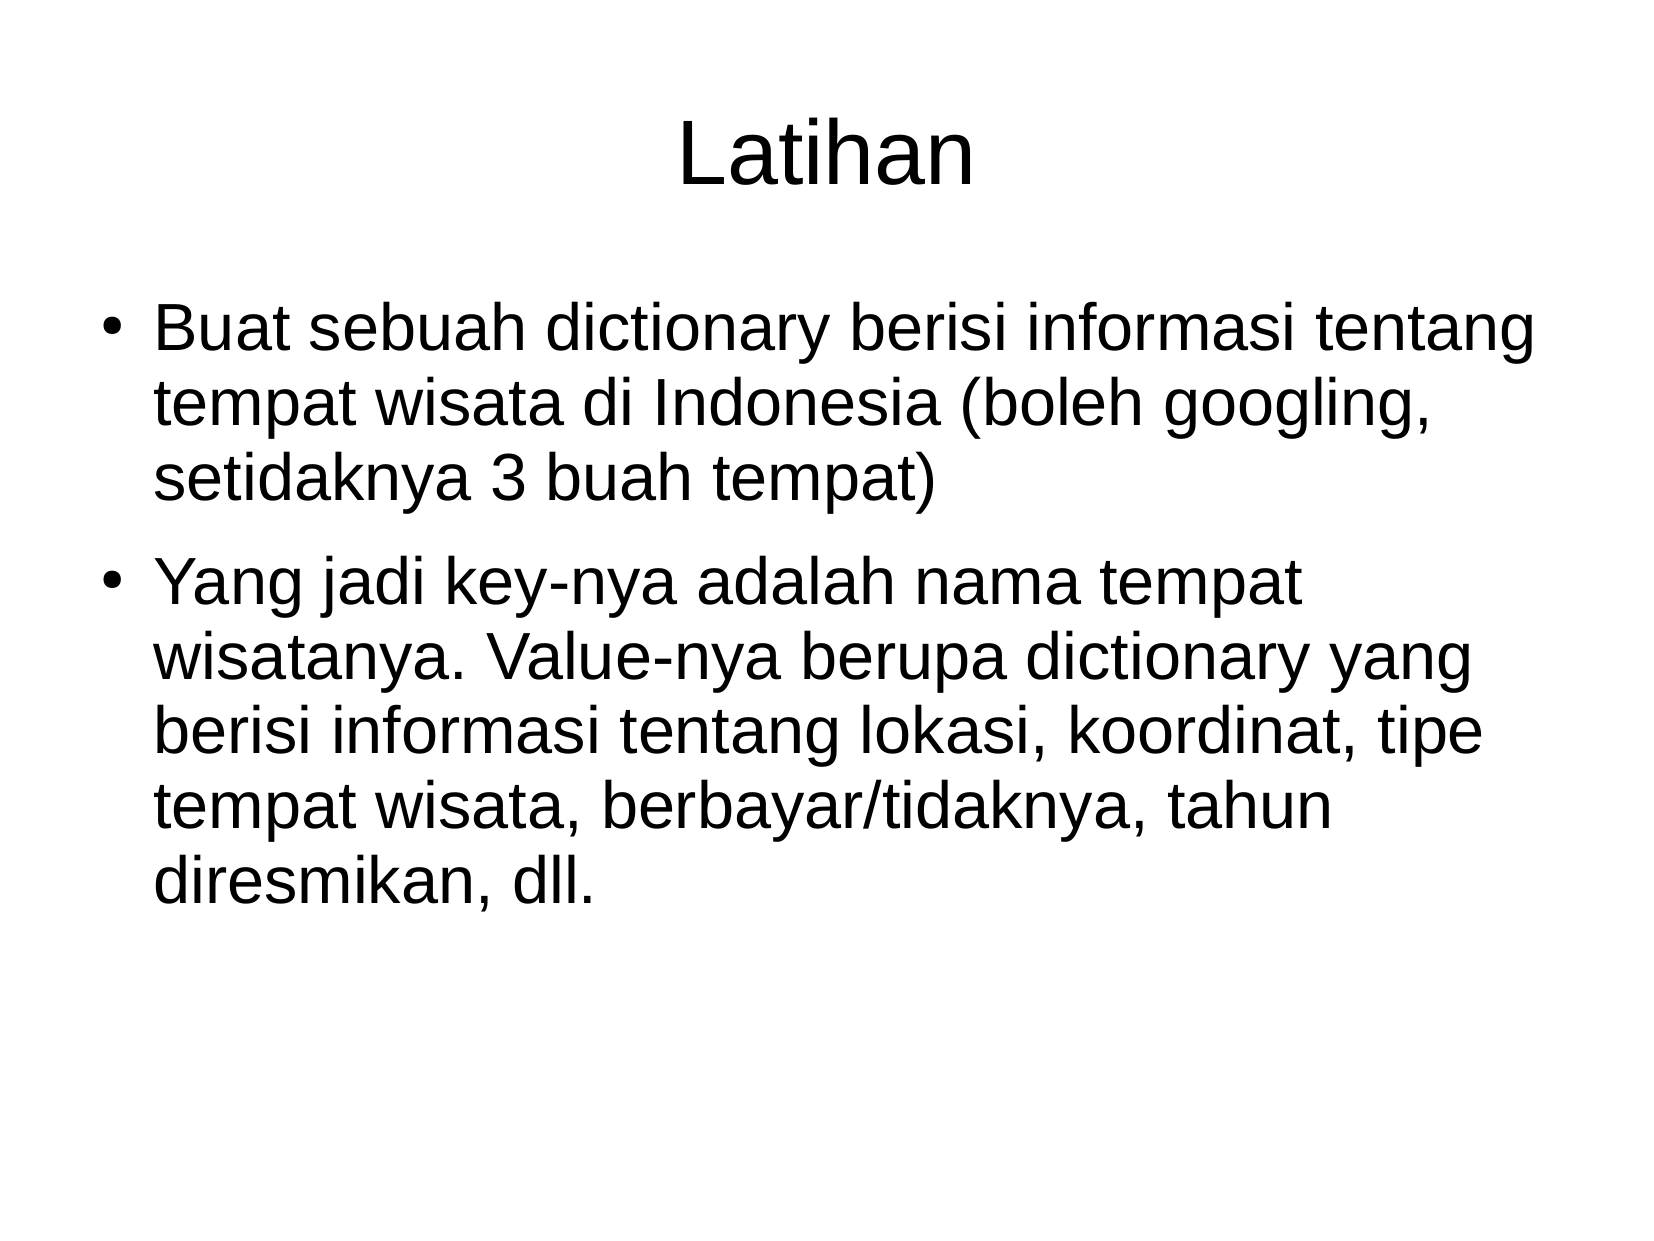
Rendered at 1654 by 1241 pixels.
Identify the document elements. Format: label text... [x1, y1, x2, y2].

list Buat sebuah dictionary berisi informasi tentang tempat wisata di Indonesia (boleh googling, setidaknya 3 buah tempat) Yang jadi key-nya adalah nama tempat wisatanya. Value-nya berupa dictionary yang berisi informasi tentang lokasi, koordinat, tipe tempat wisata, berbayar/tidaknya, tahun diresmikan, dll. [82, 290, 1571, 1010]
title Latihan [82, 49, 1571, 257]
